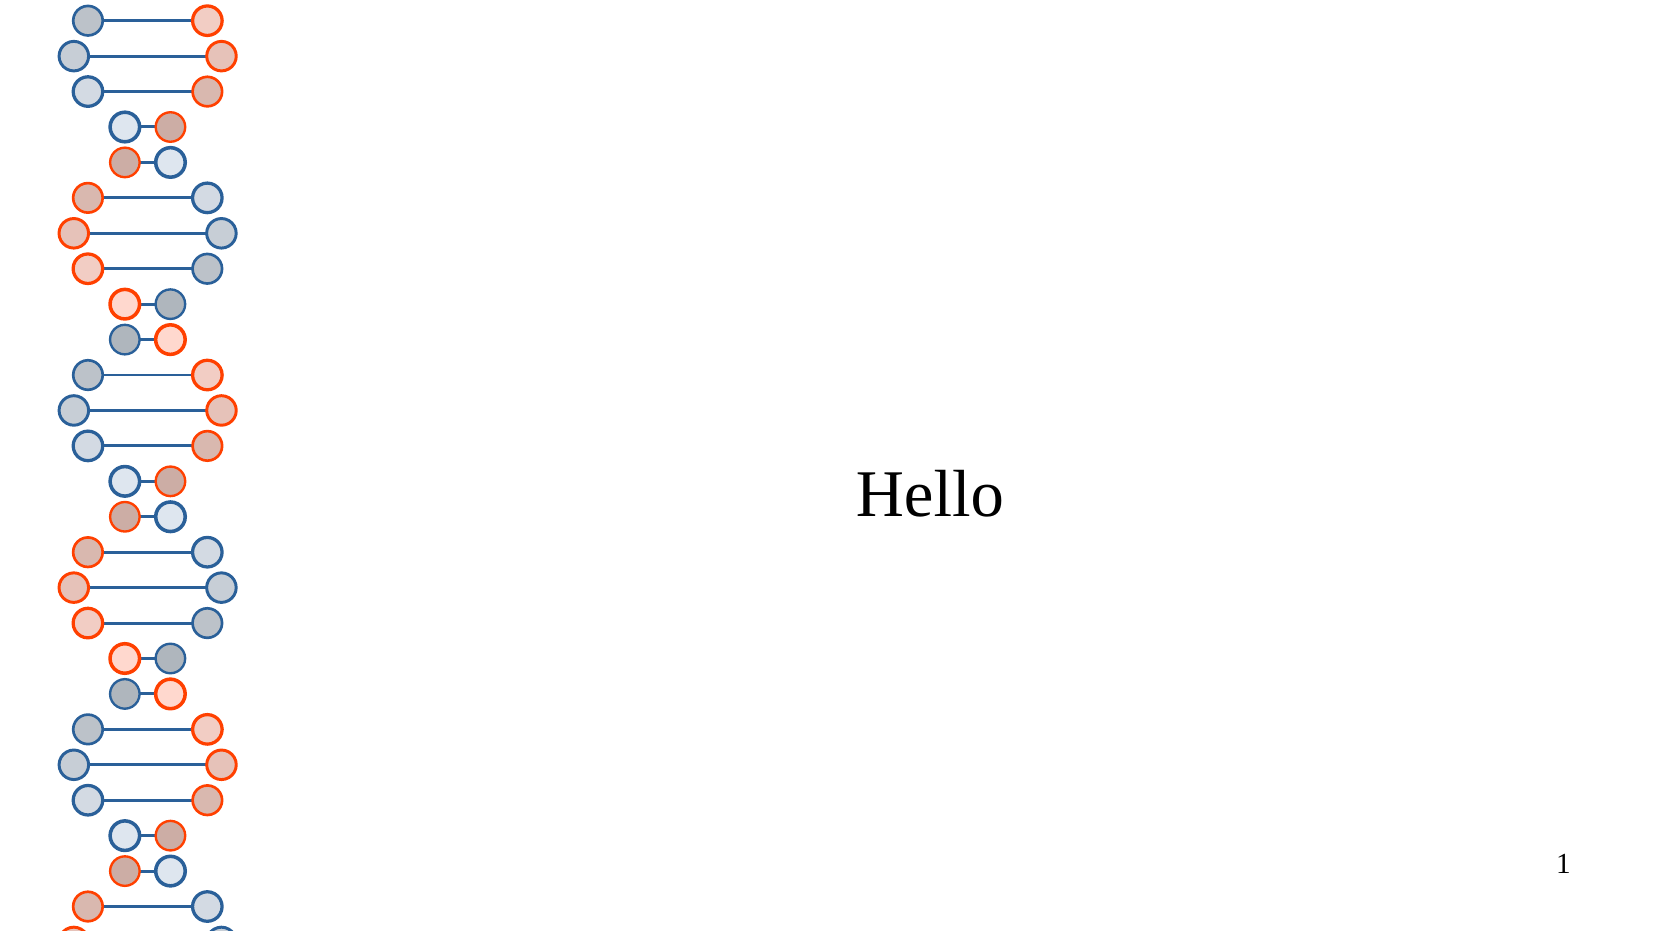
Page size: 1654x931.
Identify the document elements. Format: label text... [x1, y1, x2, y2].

subtitle Hello [265, 224, 1595, 764]
